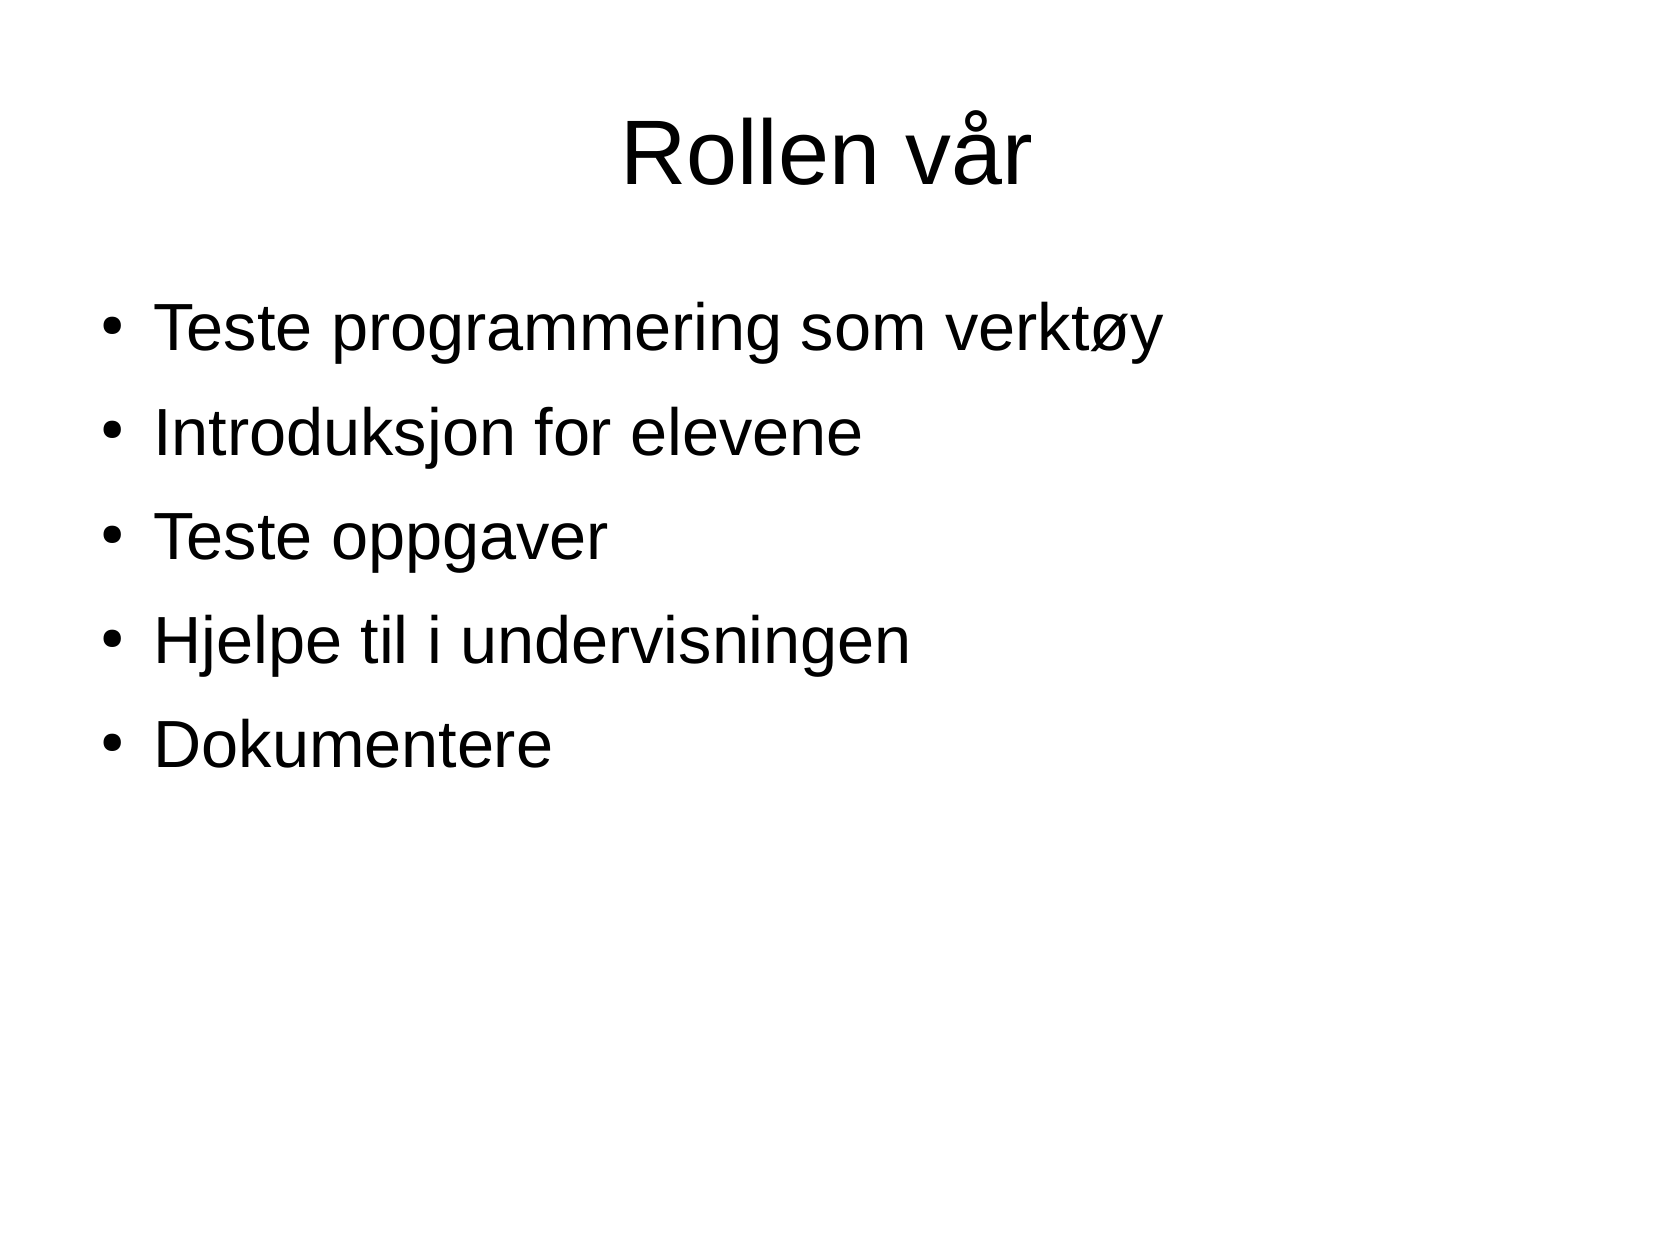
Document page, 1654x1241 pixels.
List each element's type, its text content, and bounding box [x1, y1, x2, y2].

list Teste programmering som verktøy Introduksjon for elevene Teste oppgaver Hjelpe til i undervisningen Dokumentere [82, 290, 1571, 1010]
title Rollen vår [82, 49, 1571, 257]
